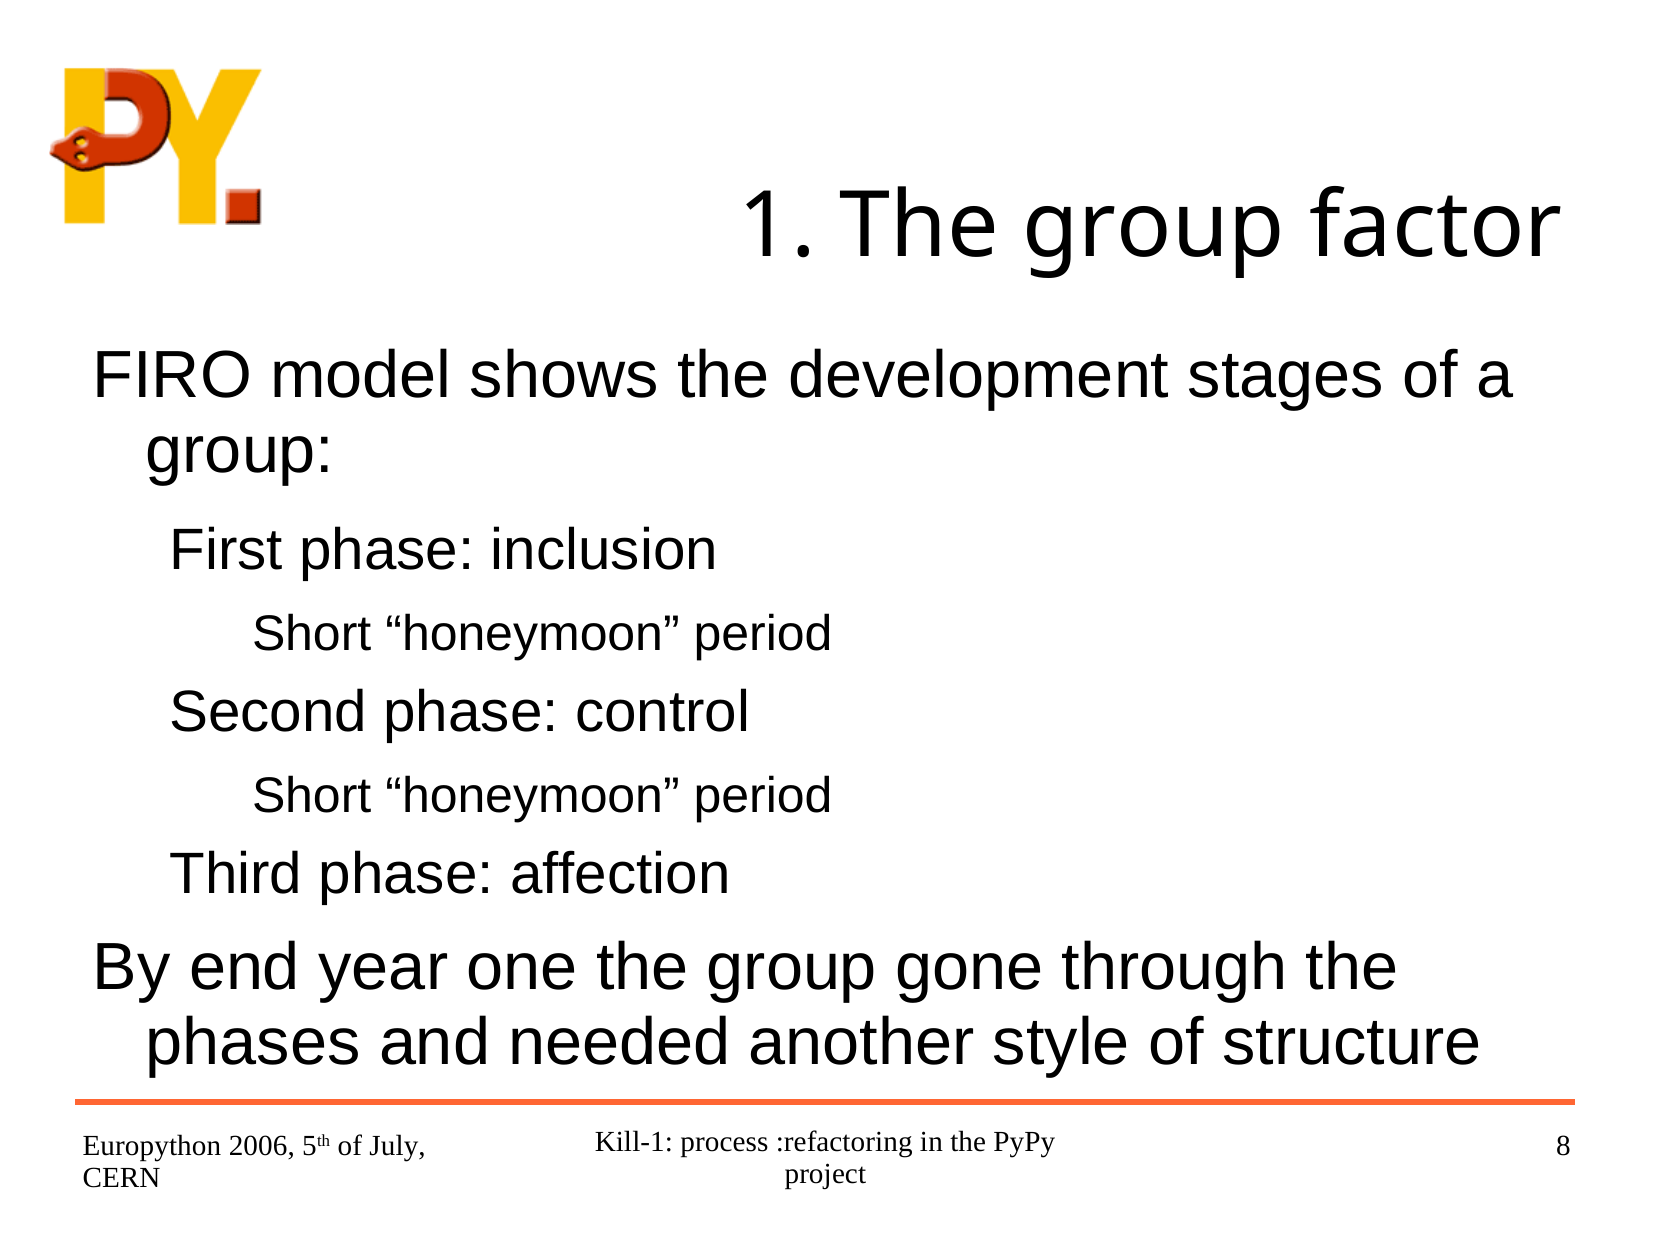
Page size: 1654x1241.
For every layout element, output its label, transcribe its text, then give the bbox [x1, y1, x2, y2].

picture [49, 67, 263, 225]
list FIRO model shows the development stages of a group: First phase: inclusion Short “honeymoon” period Second phase: control Short “honeymoon” period Third phase: affection By end year one the group gone through the phases and needed another style of structure [75, 337, 1564, 1157]
title 1. The group factor [262, 117, 1564, 325]
